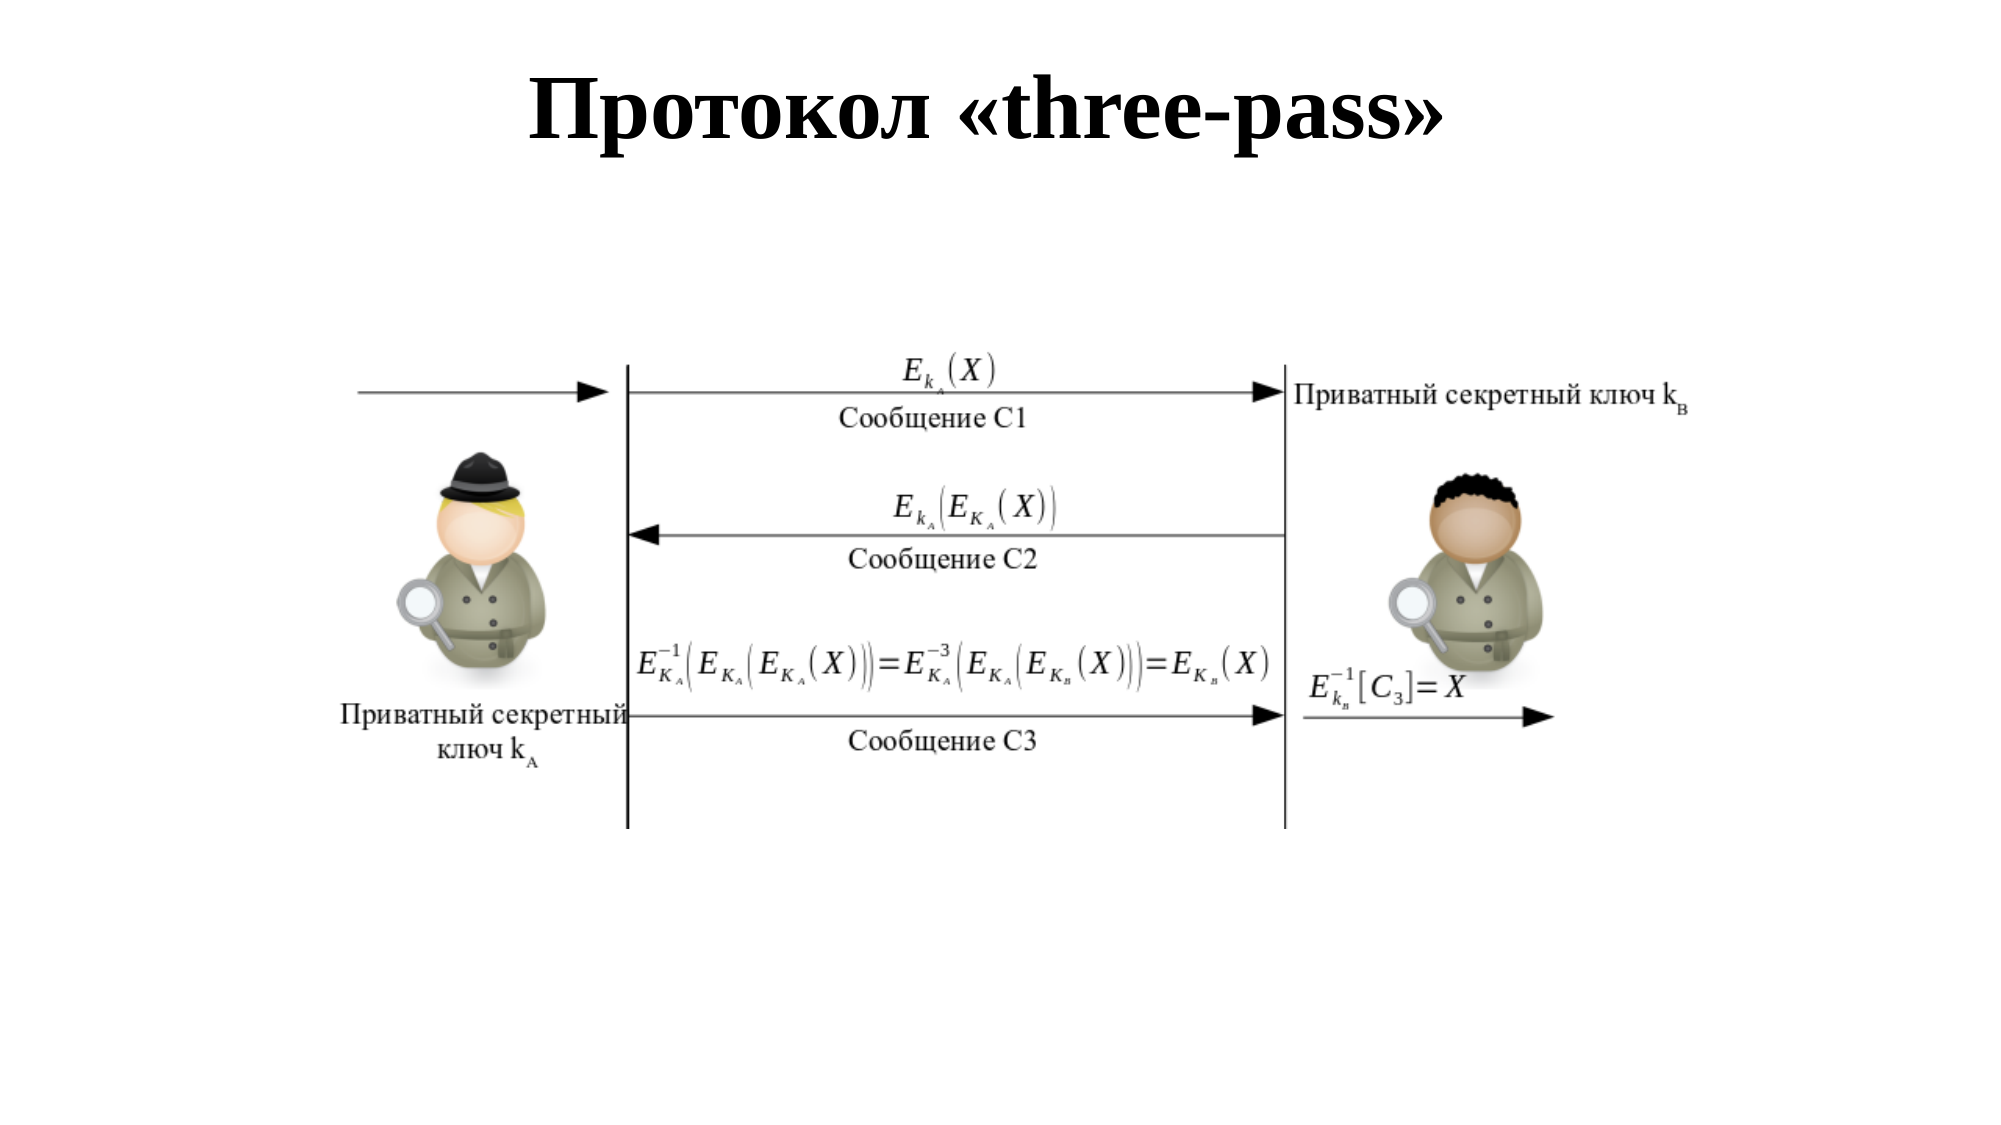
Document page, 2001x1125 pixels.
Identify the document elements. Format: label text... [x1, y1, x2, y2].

picture [309, 296, 1691, 829]
title Протокол «three-pass» [0, 0, 2000, 218]
